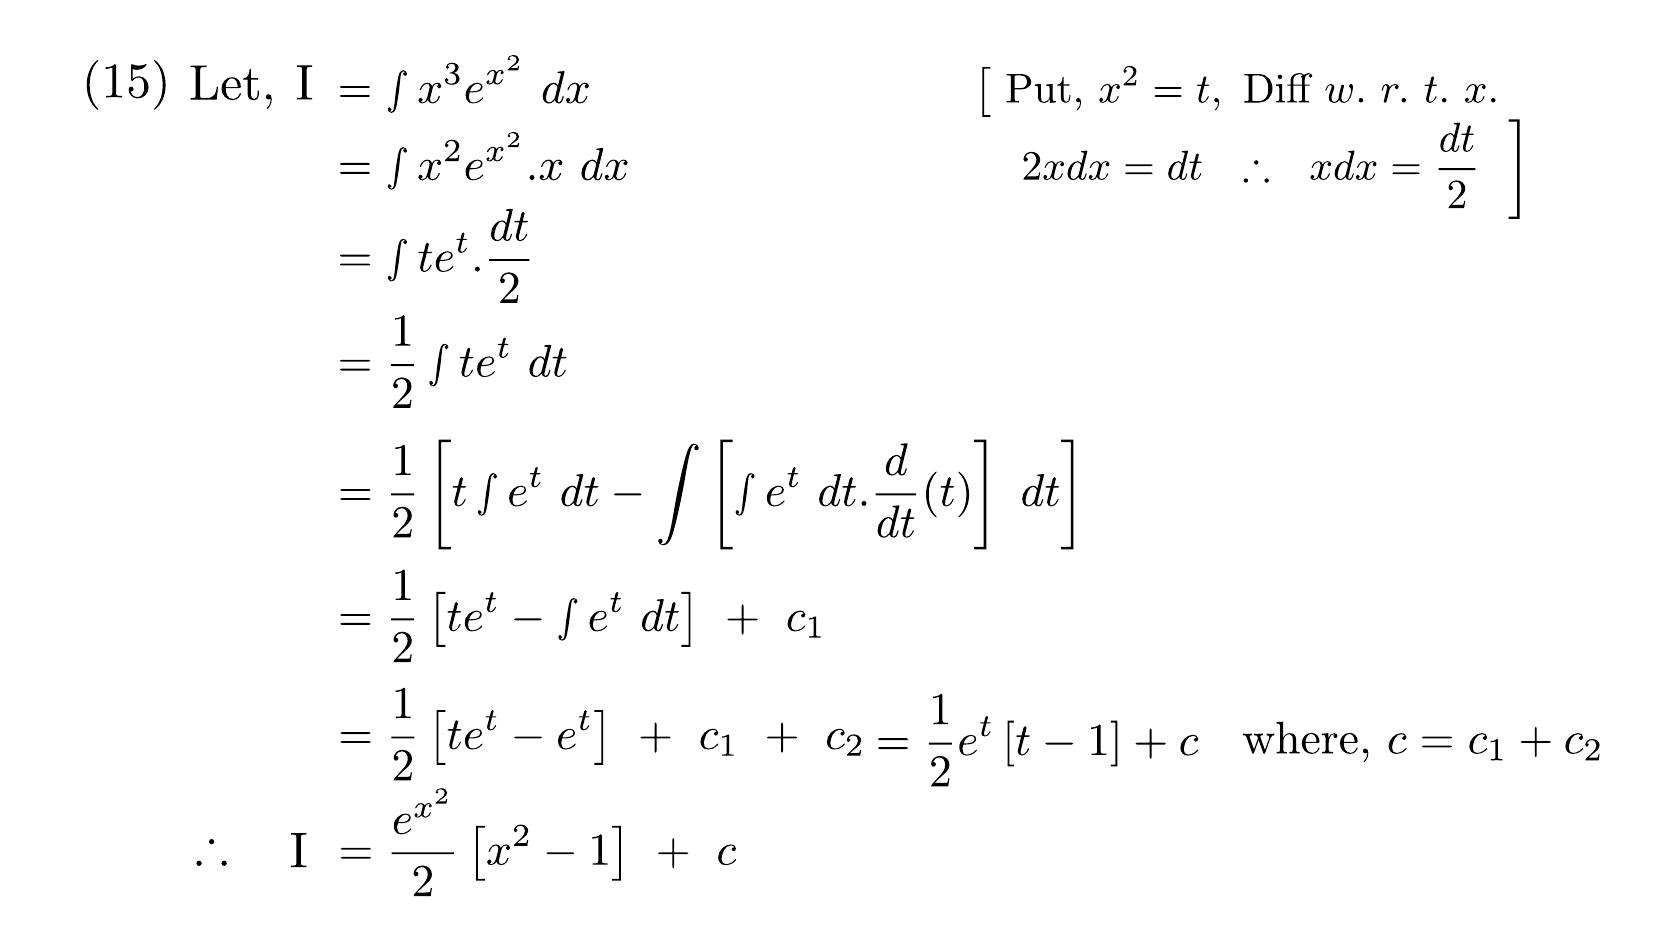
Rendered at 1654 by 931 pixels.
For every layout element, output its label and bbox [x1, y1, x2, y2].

text_box [339, 55, 589, 113]
text_box [976, 65, 1496, 117]
text_box [290, 833, 307, 868]
text_box [1242, 721, 1600, 763]
text_box [84, 59, 166, 110]
text_box [340, 687, 862, 781]
title [47, 36, 1607, 898]
text_box [339, 131, 628, 190]
text_box [339, 208, 530, 303]
text_box [196, 838, 227, 866]
text_box [877, 693, 1199, 787]
text_box [339, 569, 821, 663]
text_box [296, 65, 313, 100]
text_box [339, 315, 567, 408]
text_box [1023, 119, 1520, 219]
text_box [190, 65, 272, 110]
text_box [339, 439, 1074, 550]
text_box [340, 788, 737, 897]
